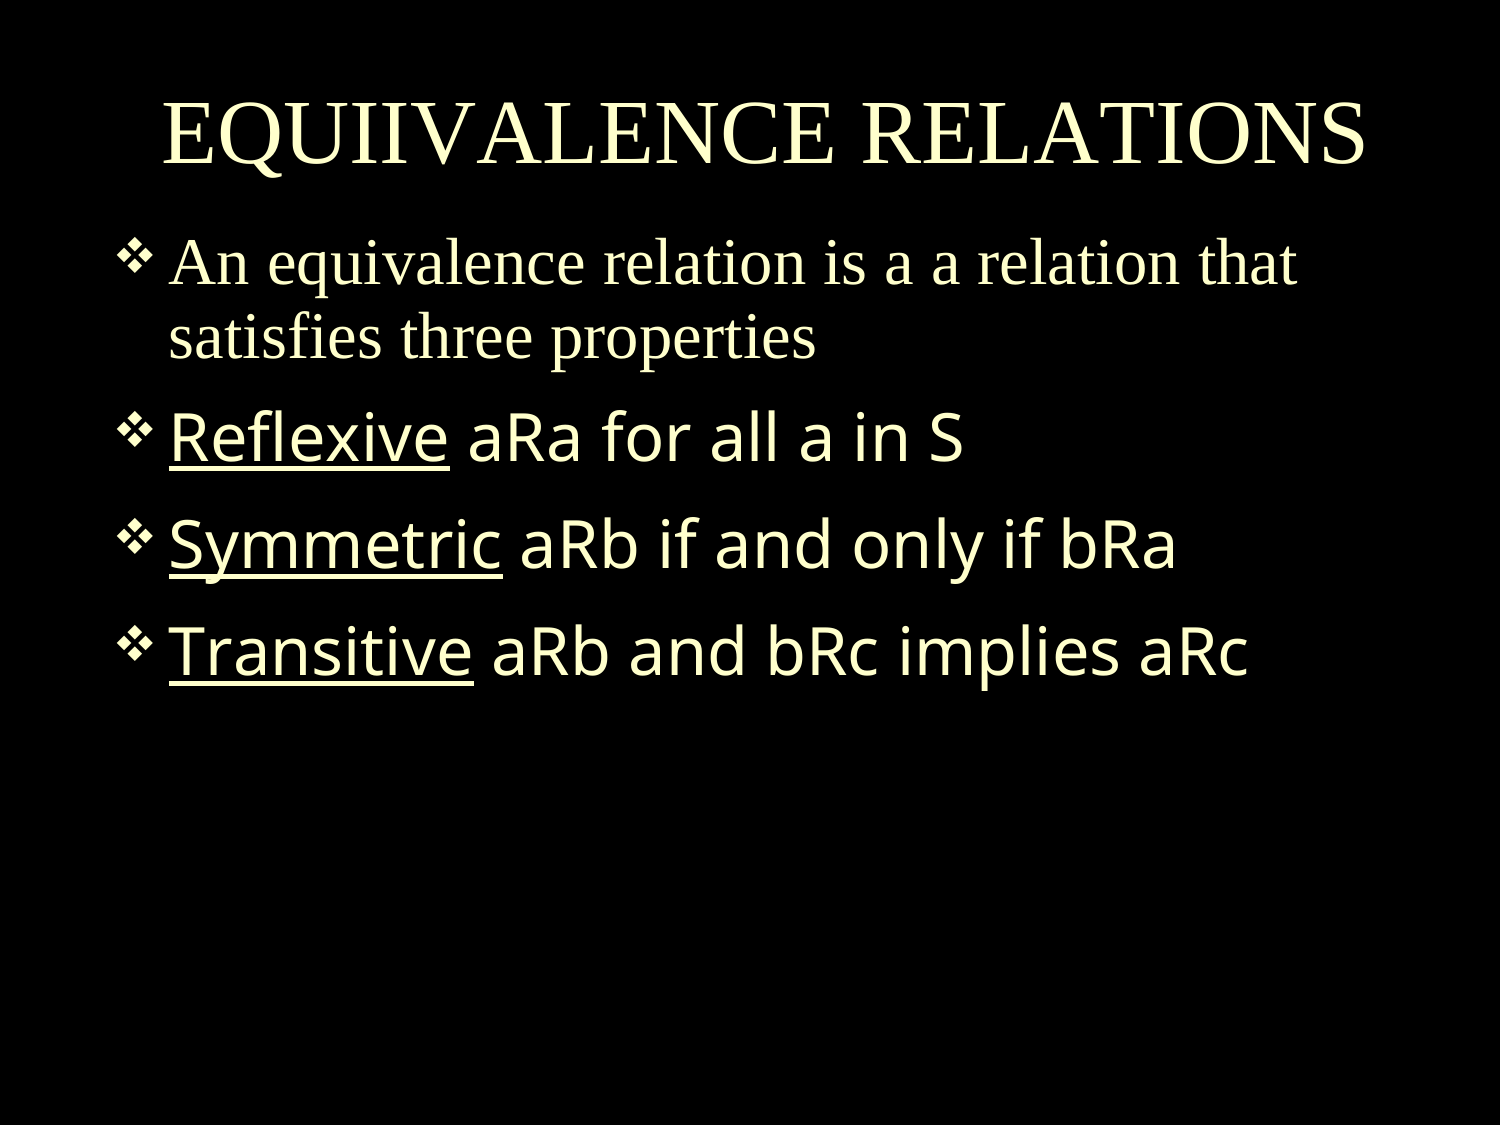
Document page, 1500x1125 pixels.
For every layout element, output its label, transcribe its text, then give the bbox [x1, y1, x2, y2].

title EQUIIVALENCE RELATIONS [37, 37, 1496, 228]
list An equivalence relation is a a relation that satisfies three properties Reflexive aRa for all a in S Symmetric aRb if and only if bRa Transitive aRb and bRc implies aRc [112, 224, 1426, 953]
